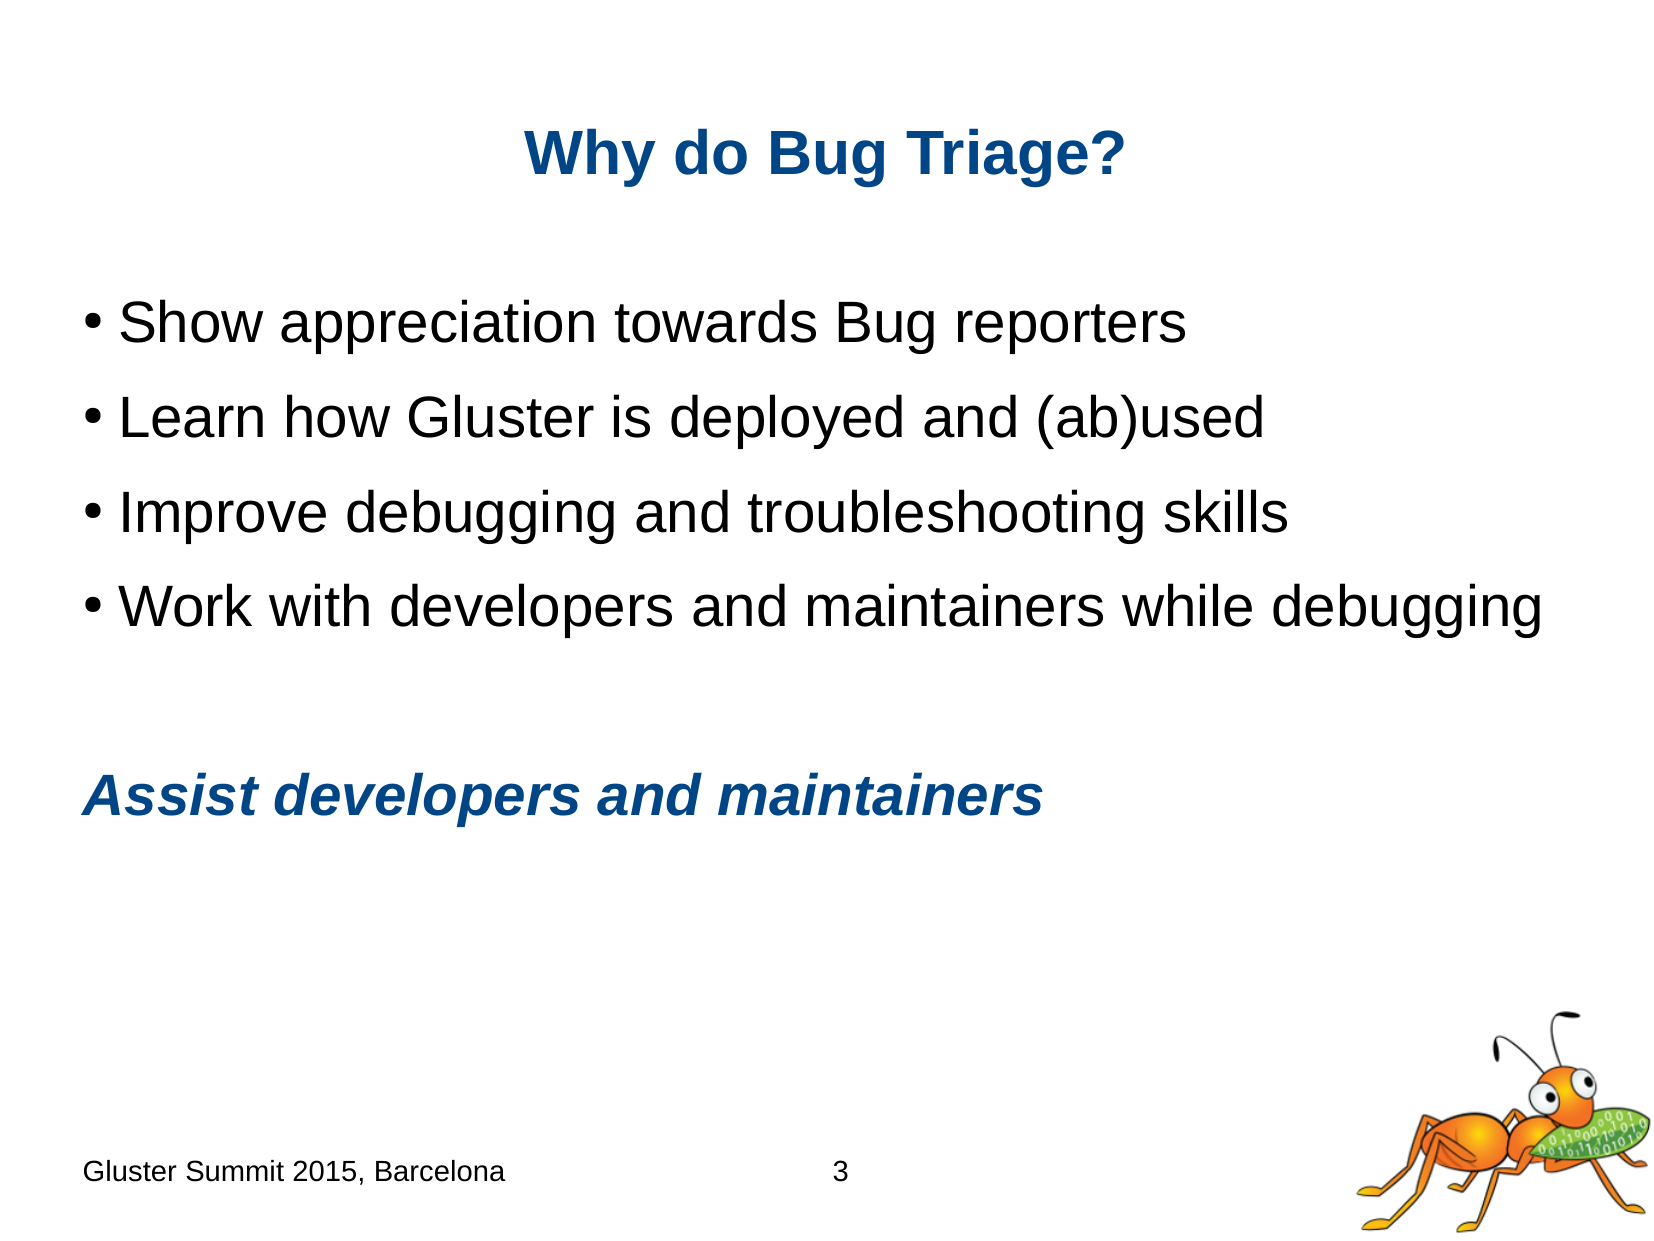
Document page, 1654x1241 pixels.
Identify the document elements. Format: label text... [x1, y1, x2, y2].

list Show appreciation towards Bug reporters Learn how Gluster is deployed and (ab)used Improve debugging and troubleshooting skills Work with developers and maintainers while debugging Assist developers and maintainers [82, 290, 1571, 1010]
title Why do Bug Triage? [82, 49, 1571, 257]
picture [1353, 1009, 1654, 1235]
